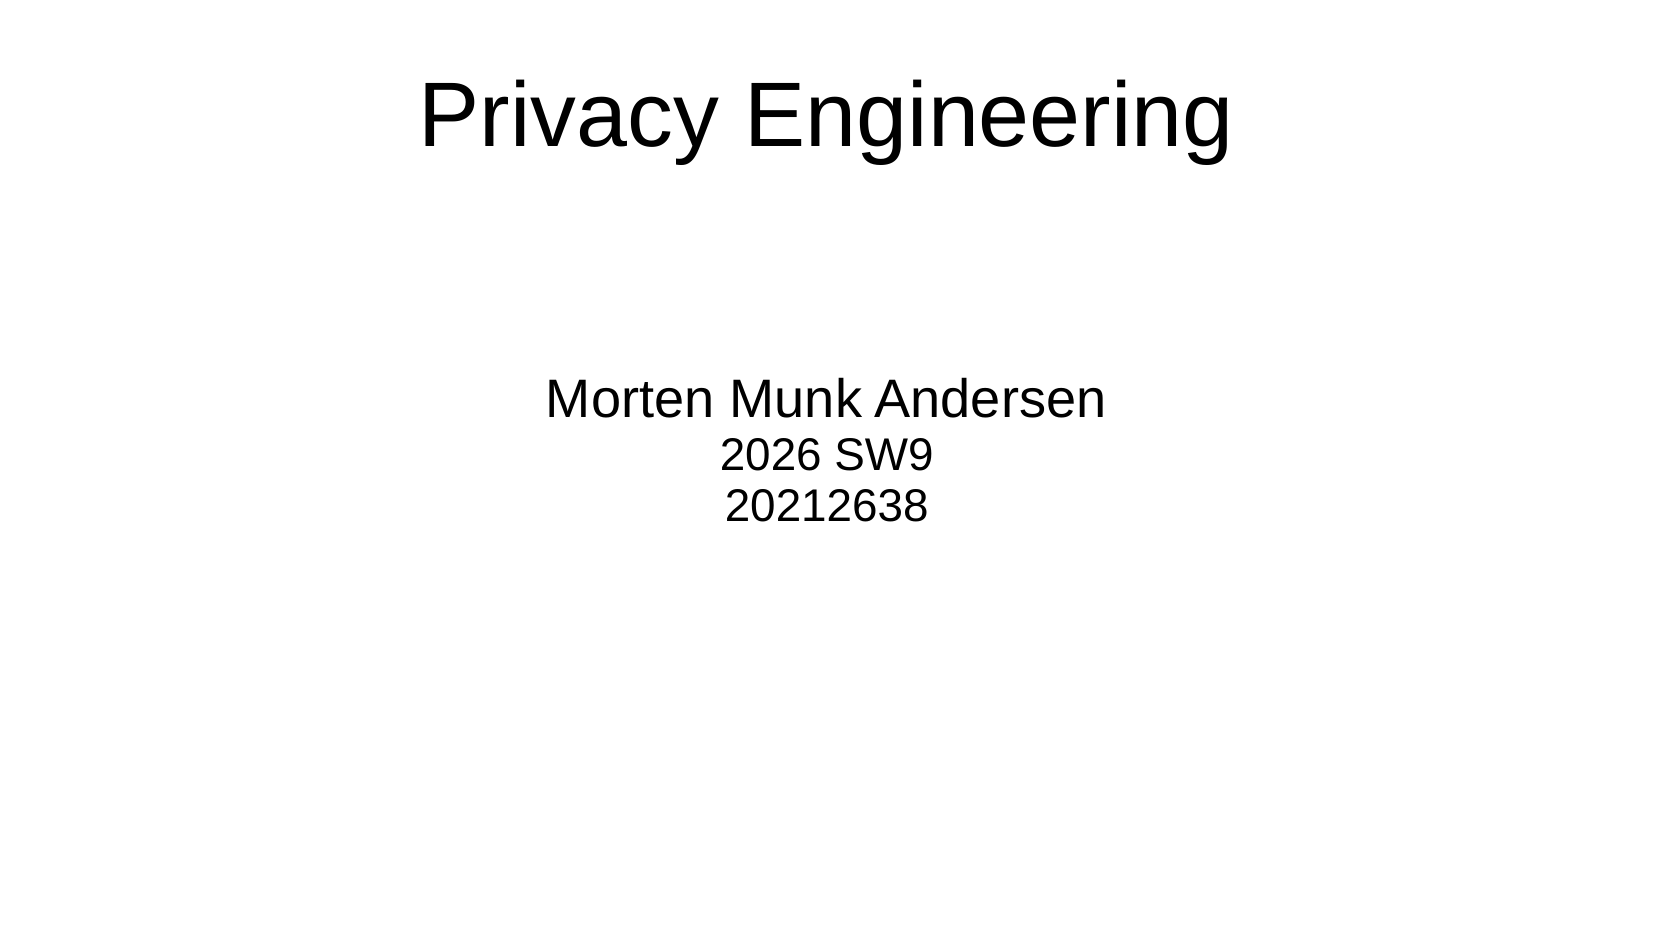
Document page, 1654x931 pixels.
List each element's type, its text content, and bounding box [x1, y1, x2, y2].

title Privacy Engineering [82, 37, 1571, 193]
subtitle Morten Munk Andersen 2026 SW9 20212638 [82, 217, 1571, 758]
